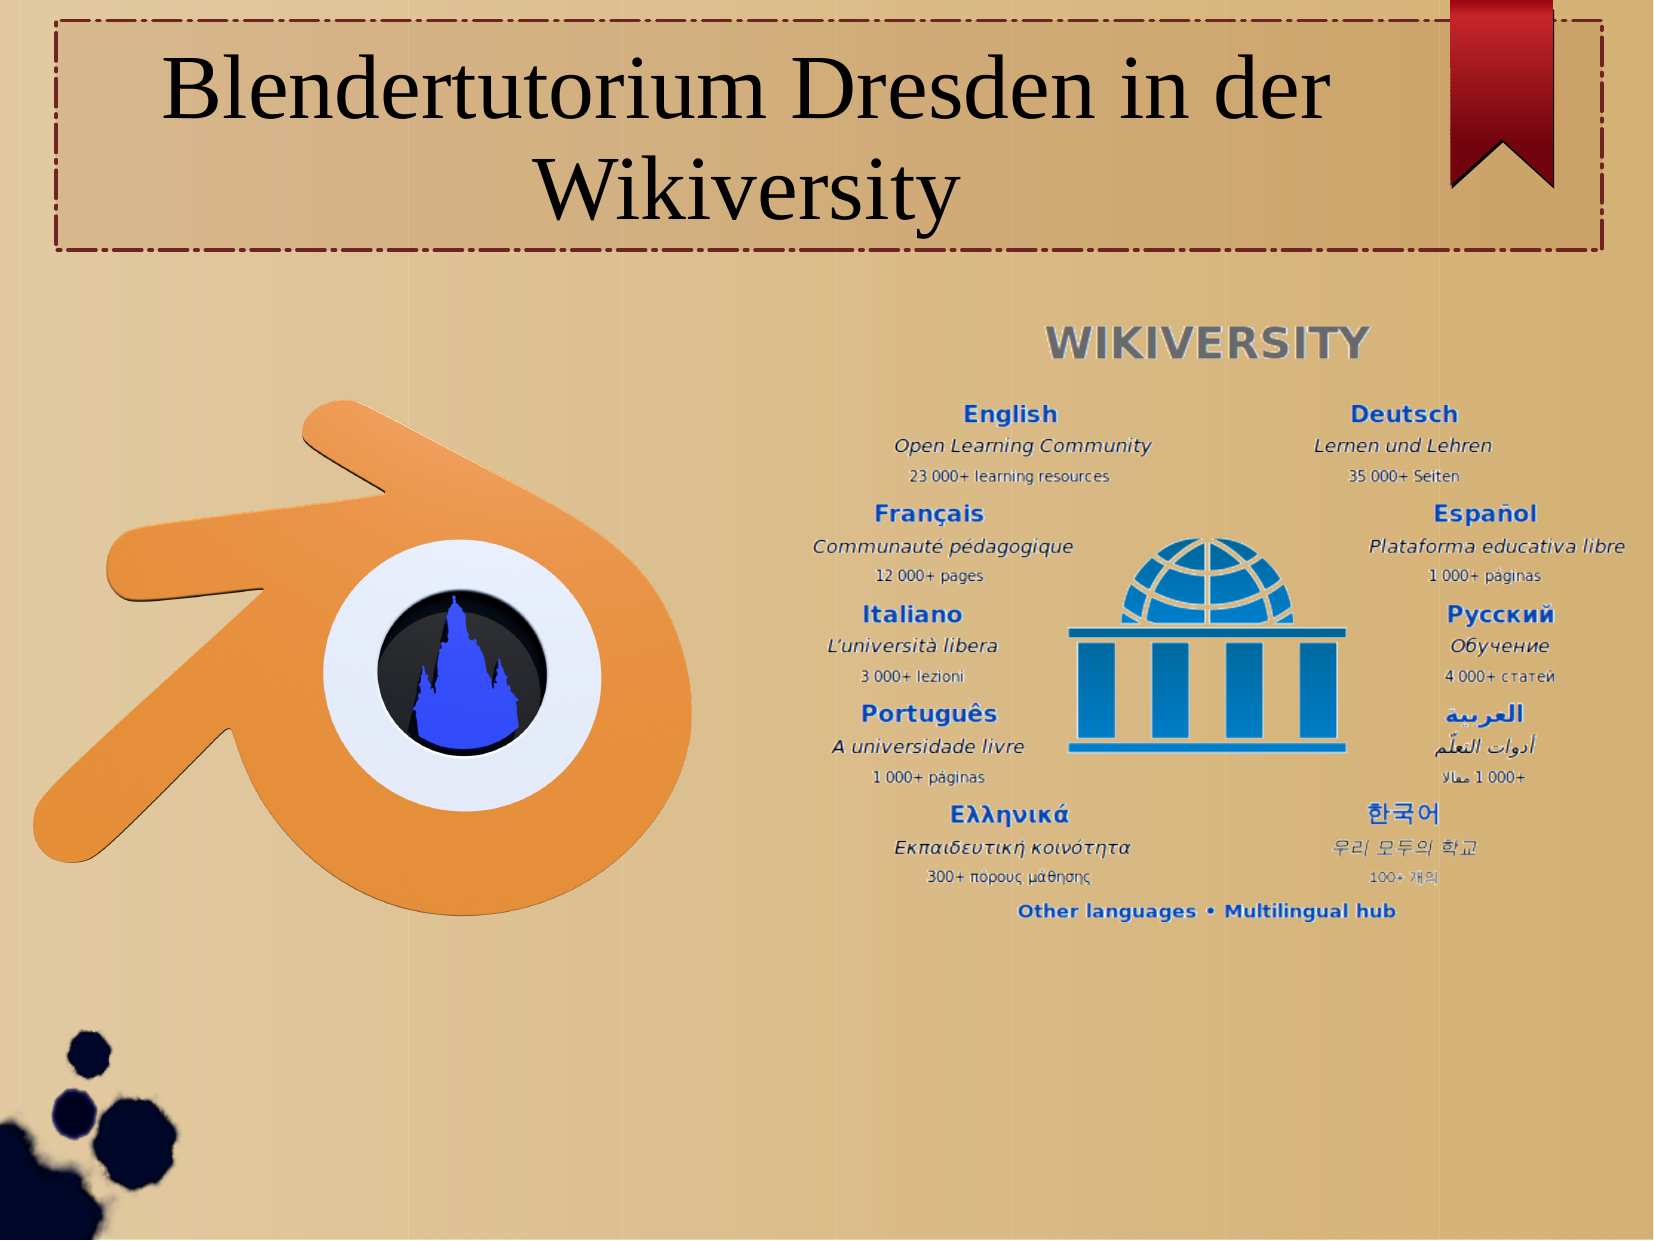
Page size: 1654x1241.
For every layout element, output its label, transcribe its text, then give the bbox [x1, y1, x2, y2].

title Blendertutorium Dresden in der Wikiversity [82, 36, 1412, 240]
picture [0, 299, 720, 1019]
picture [767, 276, 1654, 964]
